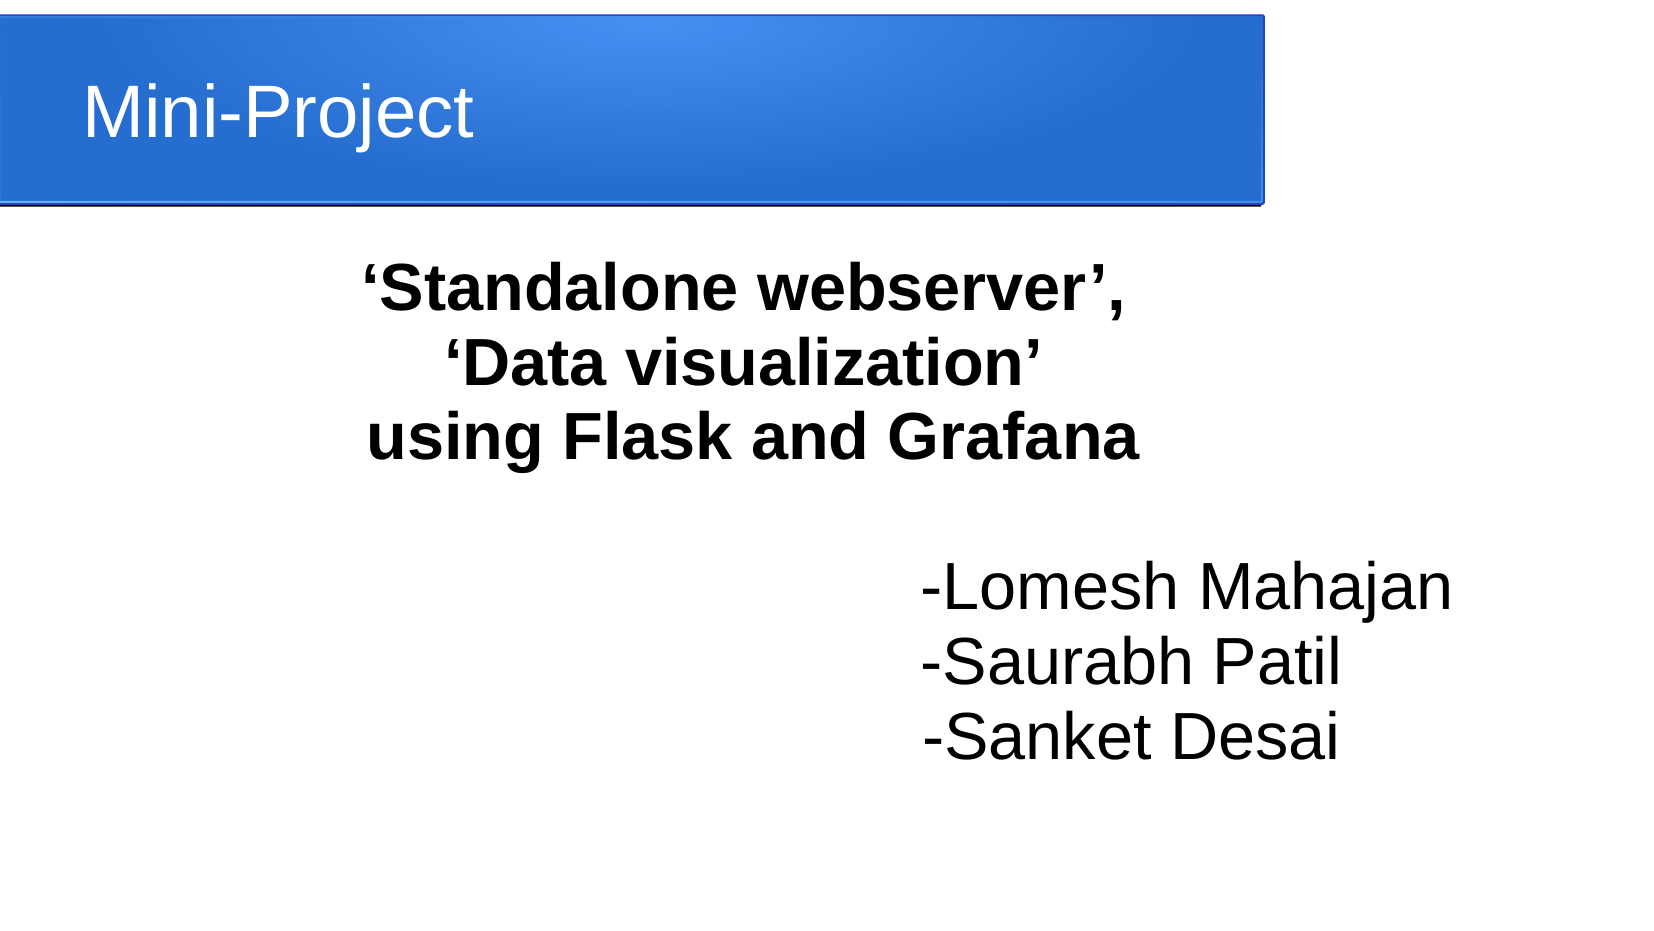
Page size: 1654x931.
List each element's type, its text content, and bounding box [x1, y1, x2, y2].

subtitle ‘Standalone webserver’, ‘Data visualization’ using Flask and Grafana -Lomesh Mahajan -Saurabh Patil -Sanket Desai [0, 212, 1489, 811]
title Mini-Project [82, 35, 1235, 189]
